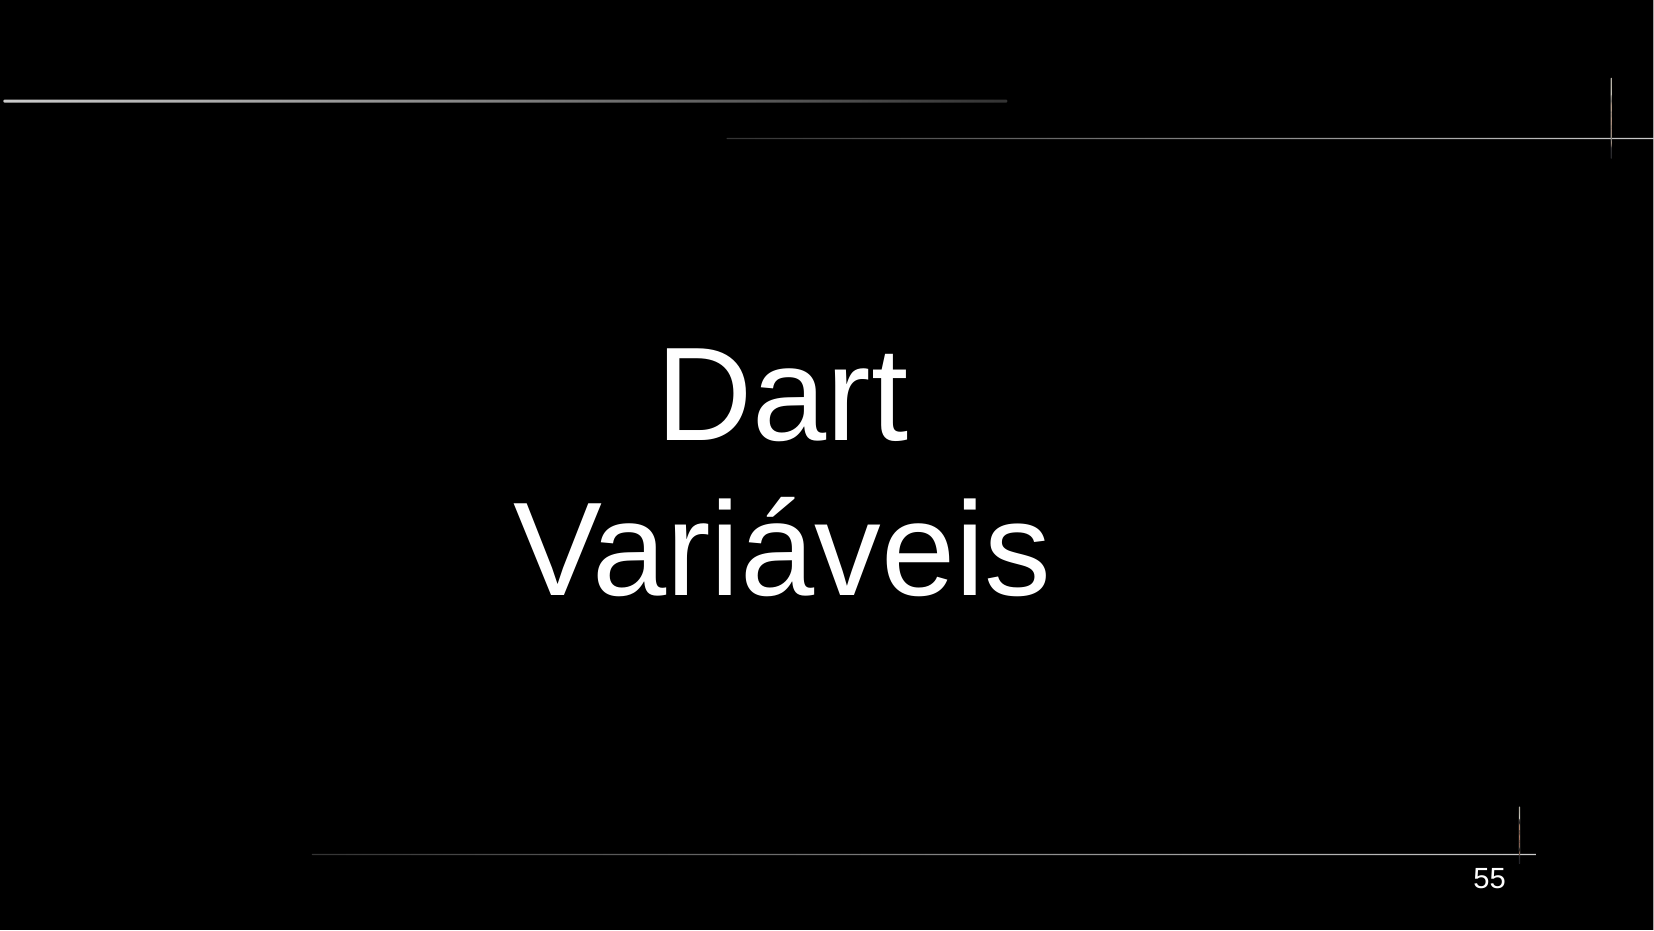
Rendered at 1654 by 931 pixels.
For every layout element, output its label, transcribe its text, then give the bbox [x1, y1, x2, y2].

subtitle Dart Variáveis [0, 225, 1565, 718]
